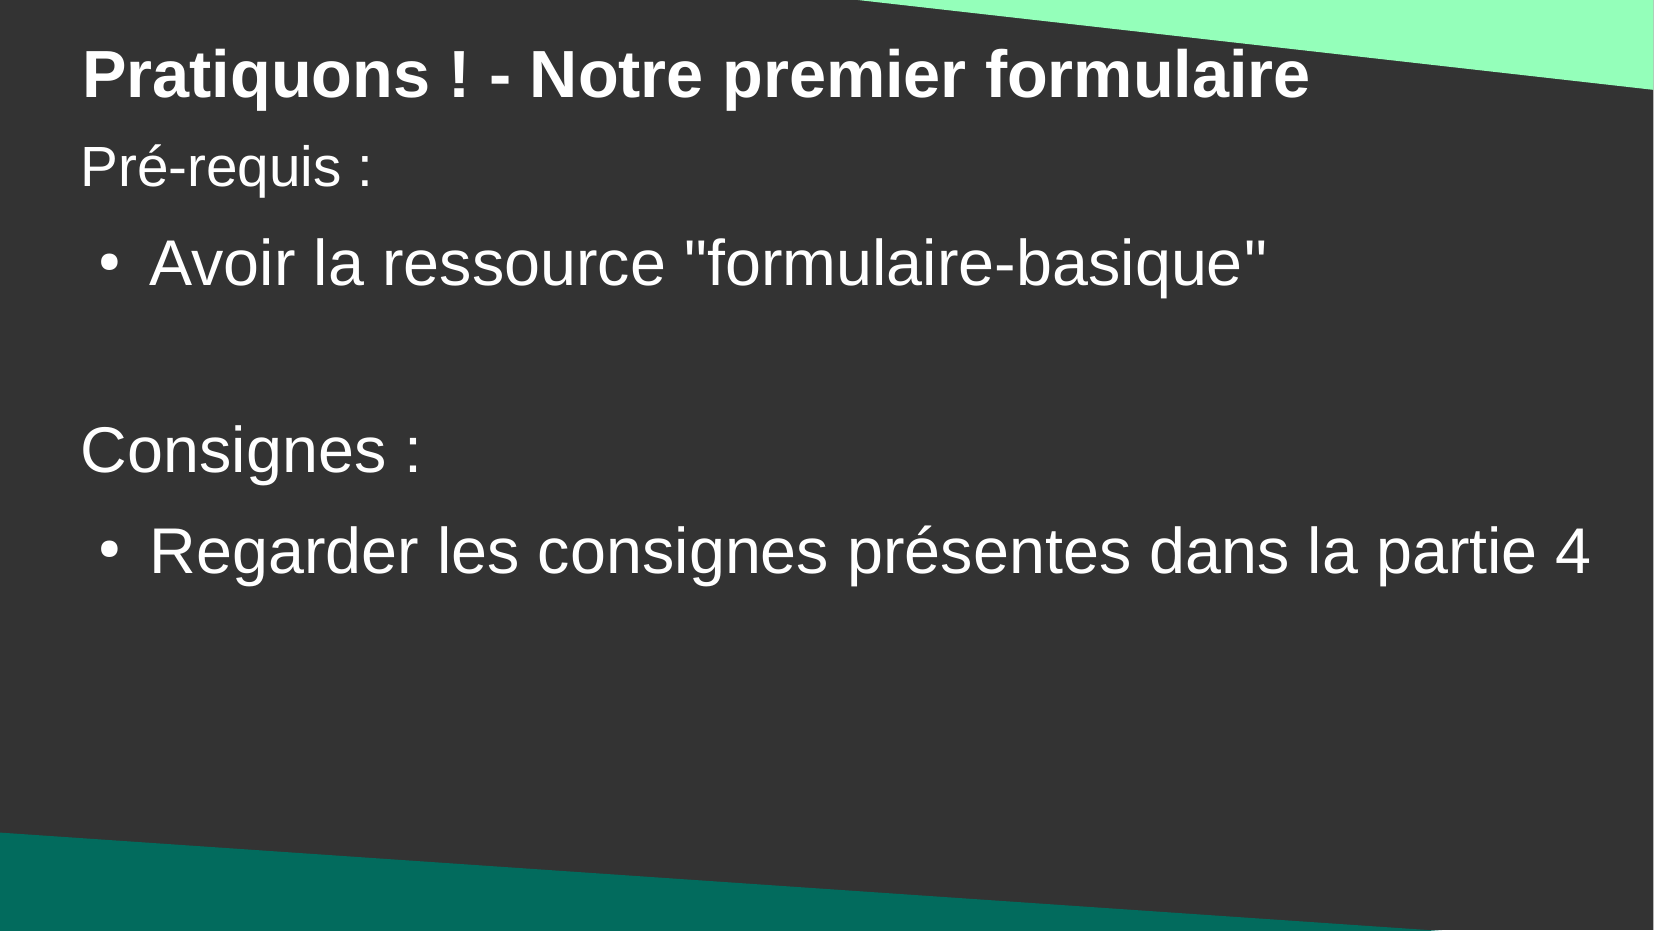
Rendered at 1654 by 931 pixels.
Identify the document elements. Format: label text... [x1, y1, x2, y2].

text_box [857, 0, 1654, 90]
title Pratiquons ! - Notre premier formulaire [82, 37, 1571, 114]
list Pré-requis : Avoir la ressource "formulaire-basique" Consignes : Regarder les consignes présentes dans la partie 4 [80, 135, 1620, 650]
